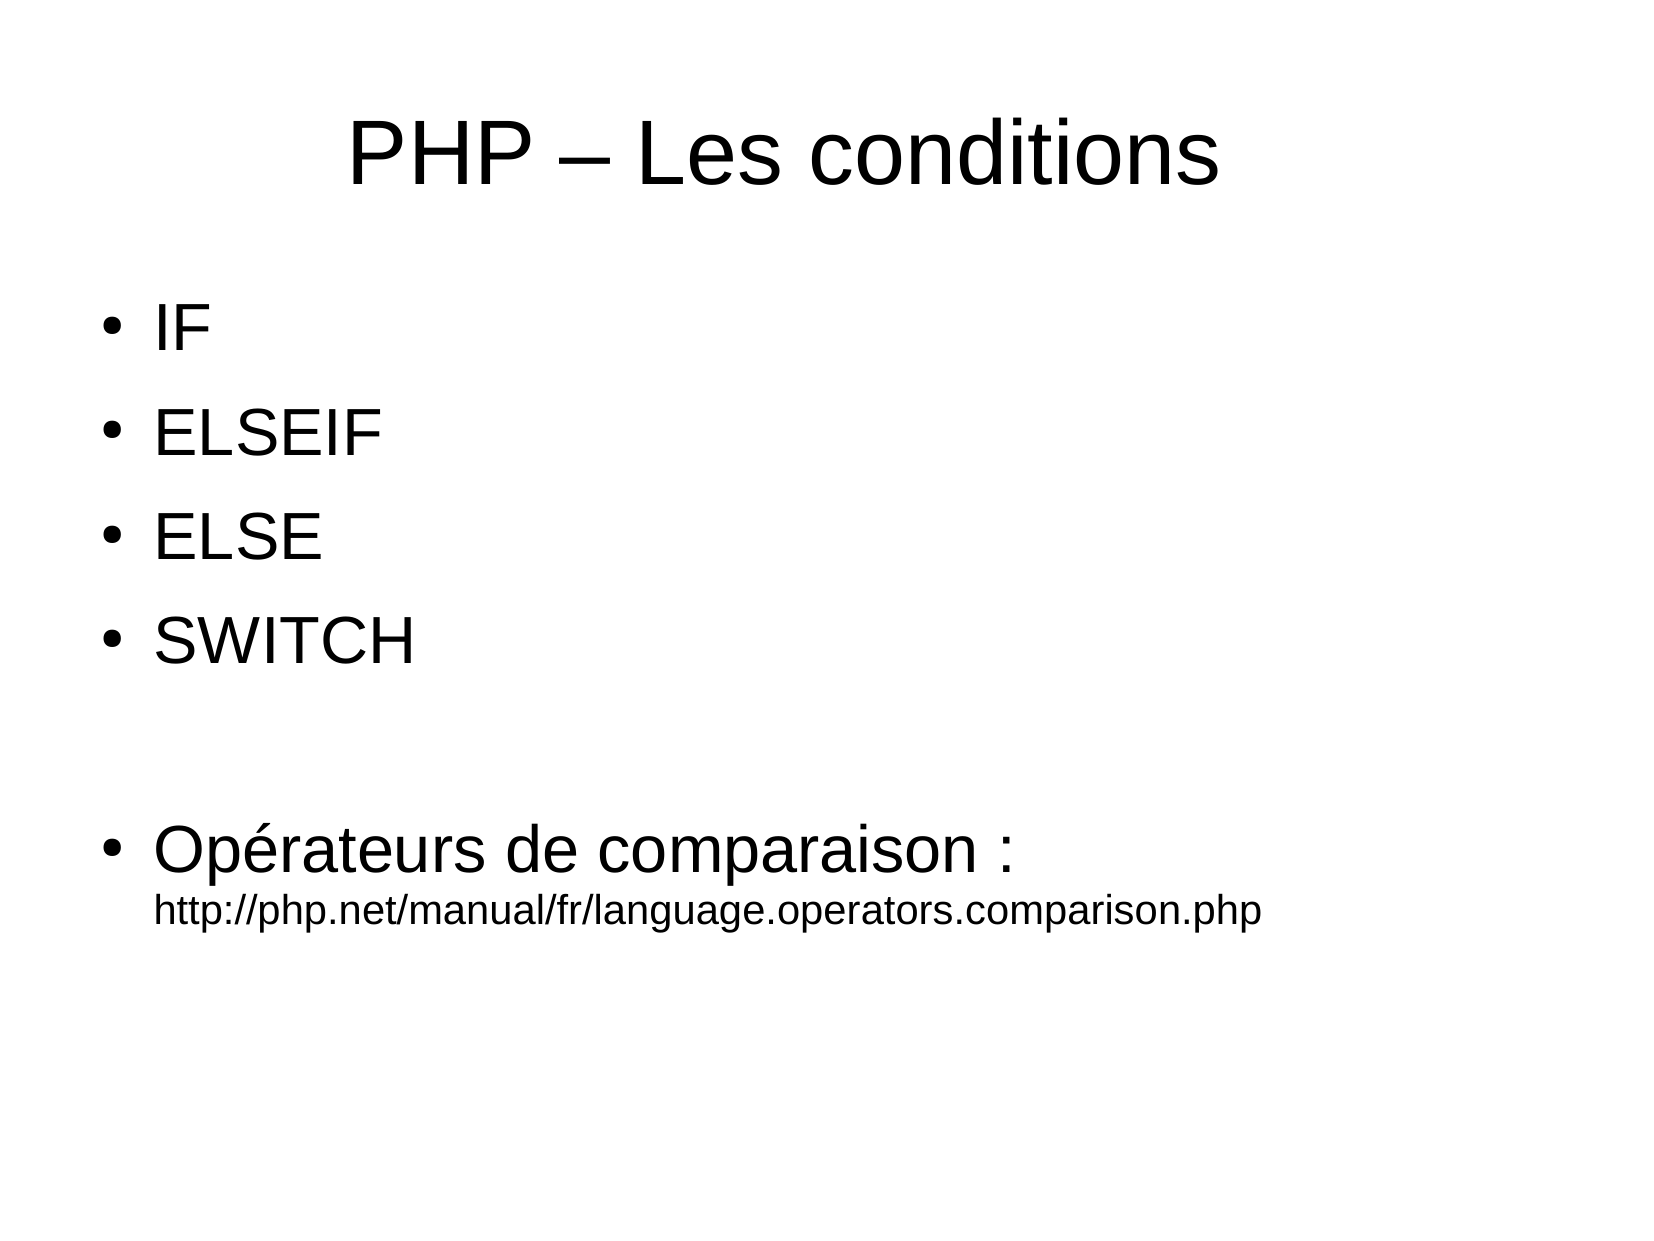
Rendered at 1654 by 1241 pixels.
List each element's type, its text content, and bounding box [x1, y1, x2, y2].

title PHP – Les conditions [82, 49, 1571, 257]
list IF ELSEIF ELSE SWITCH Opérateurs de comparaison : http://php.net/manual/fr/language.operators.comparison.php [82, 290, 1571, 1010]
